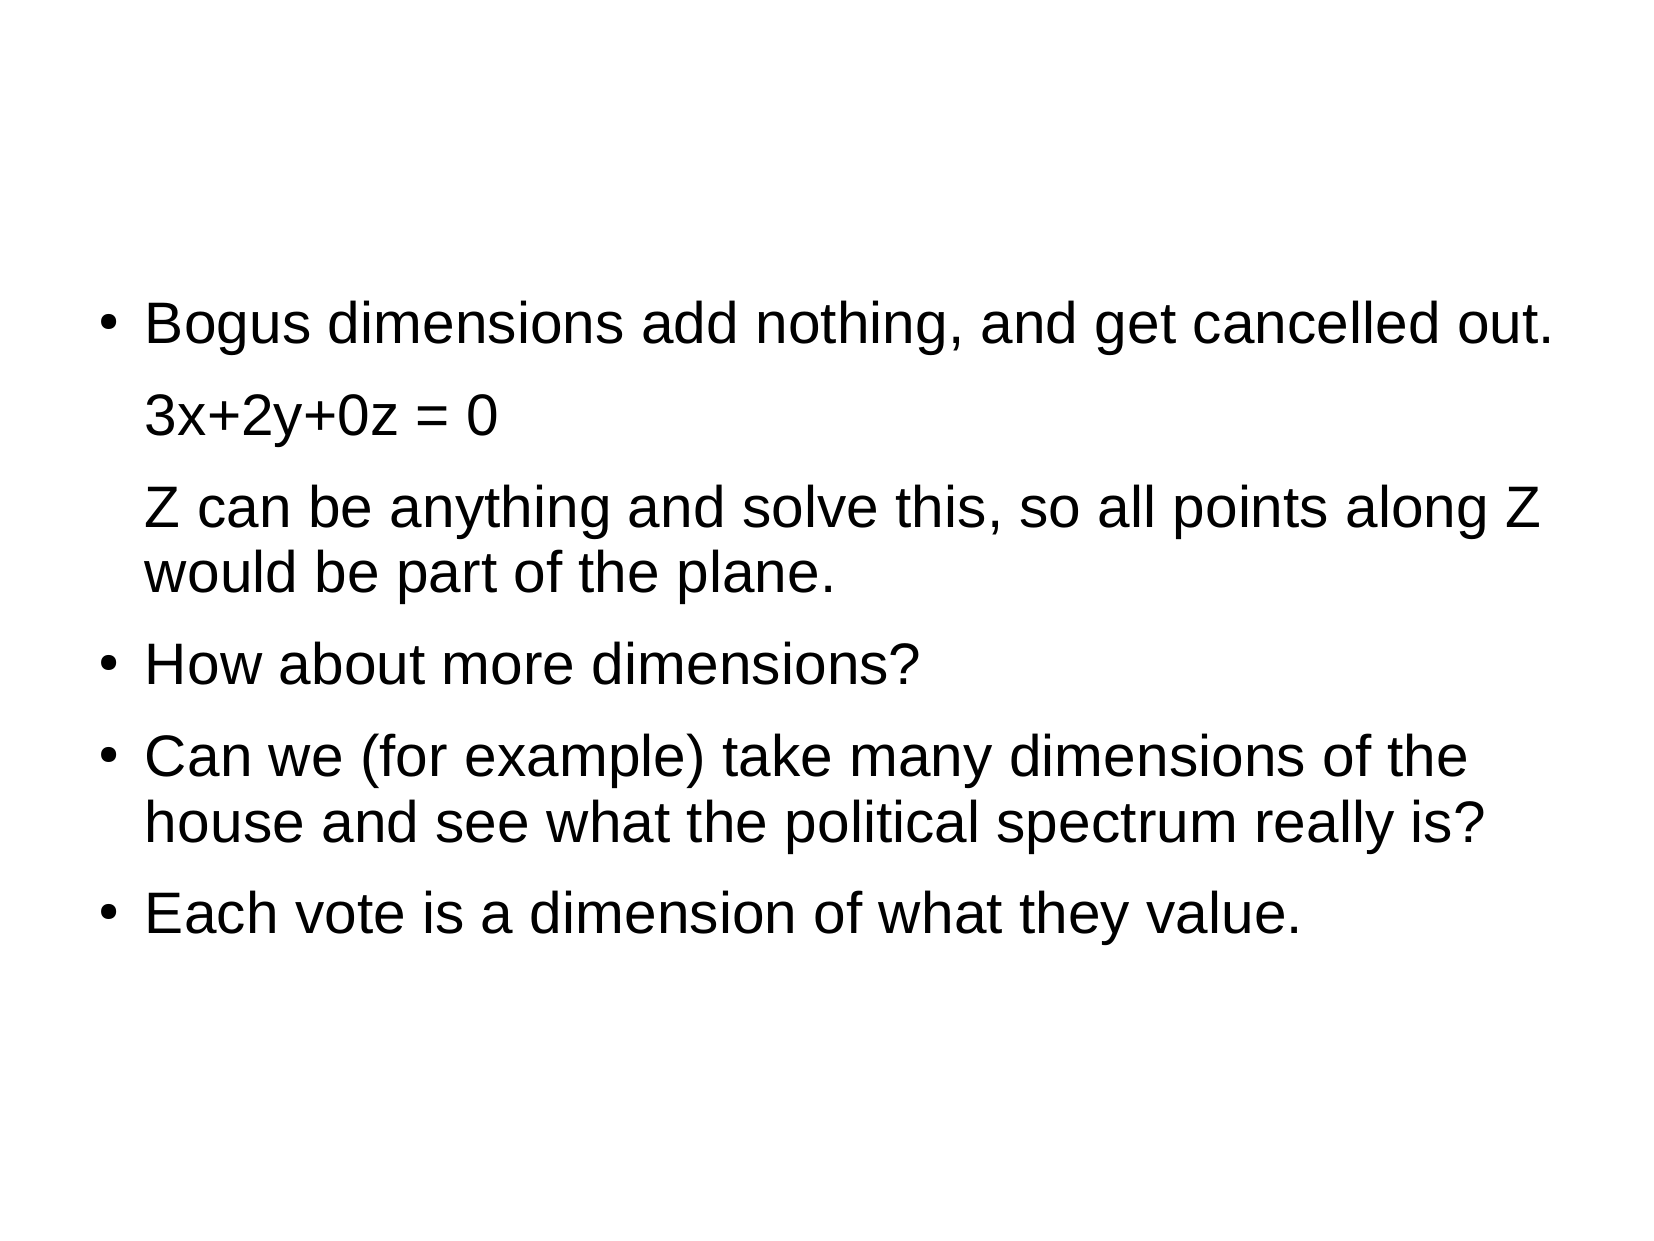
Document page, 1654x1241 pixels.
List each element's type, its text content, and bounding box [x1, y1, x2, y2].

list Bogus dimensions add nothing, and get cancelled out. 3x+2y+0z = 0 Z can be anything and solve this, so all points along Z would be part of the plane. How about more dimensions? Can we (for example) take many dimensions of the house and see what the political spectrum really is? Each vote is a dimension of what they value. [82, 290, 1571, 1010]
